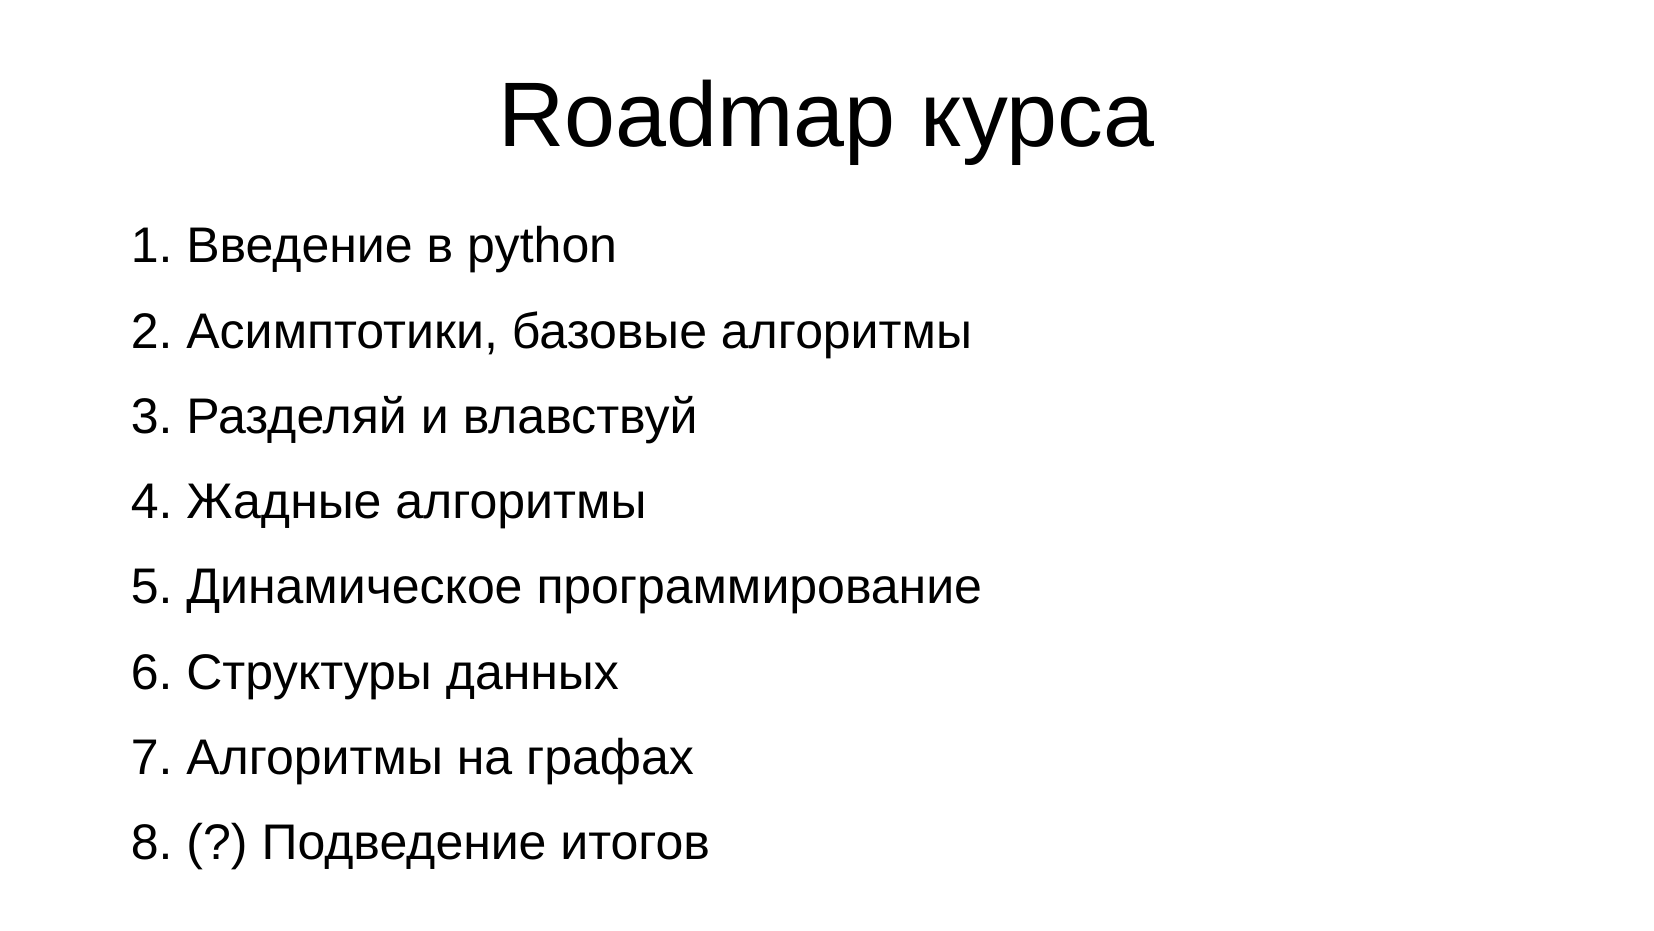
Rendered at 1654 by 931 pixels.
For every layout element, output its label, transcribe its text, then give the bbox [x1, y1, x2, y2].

title Roadmap курса [82, 37, 1571, 193]
list 1. Введение в python 2. Асимптотики, базовые алгоритмы 3. Разделяй и влавствуй 4. Жадные алгоритмы 5. Динамическое программирование 6. Структуры данных 7. Алгоритмы на графах 8. (?) Подведение итогов [60, 217, 1628, 886]
